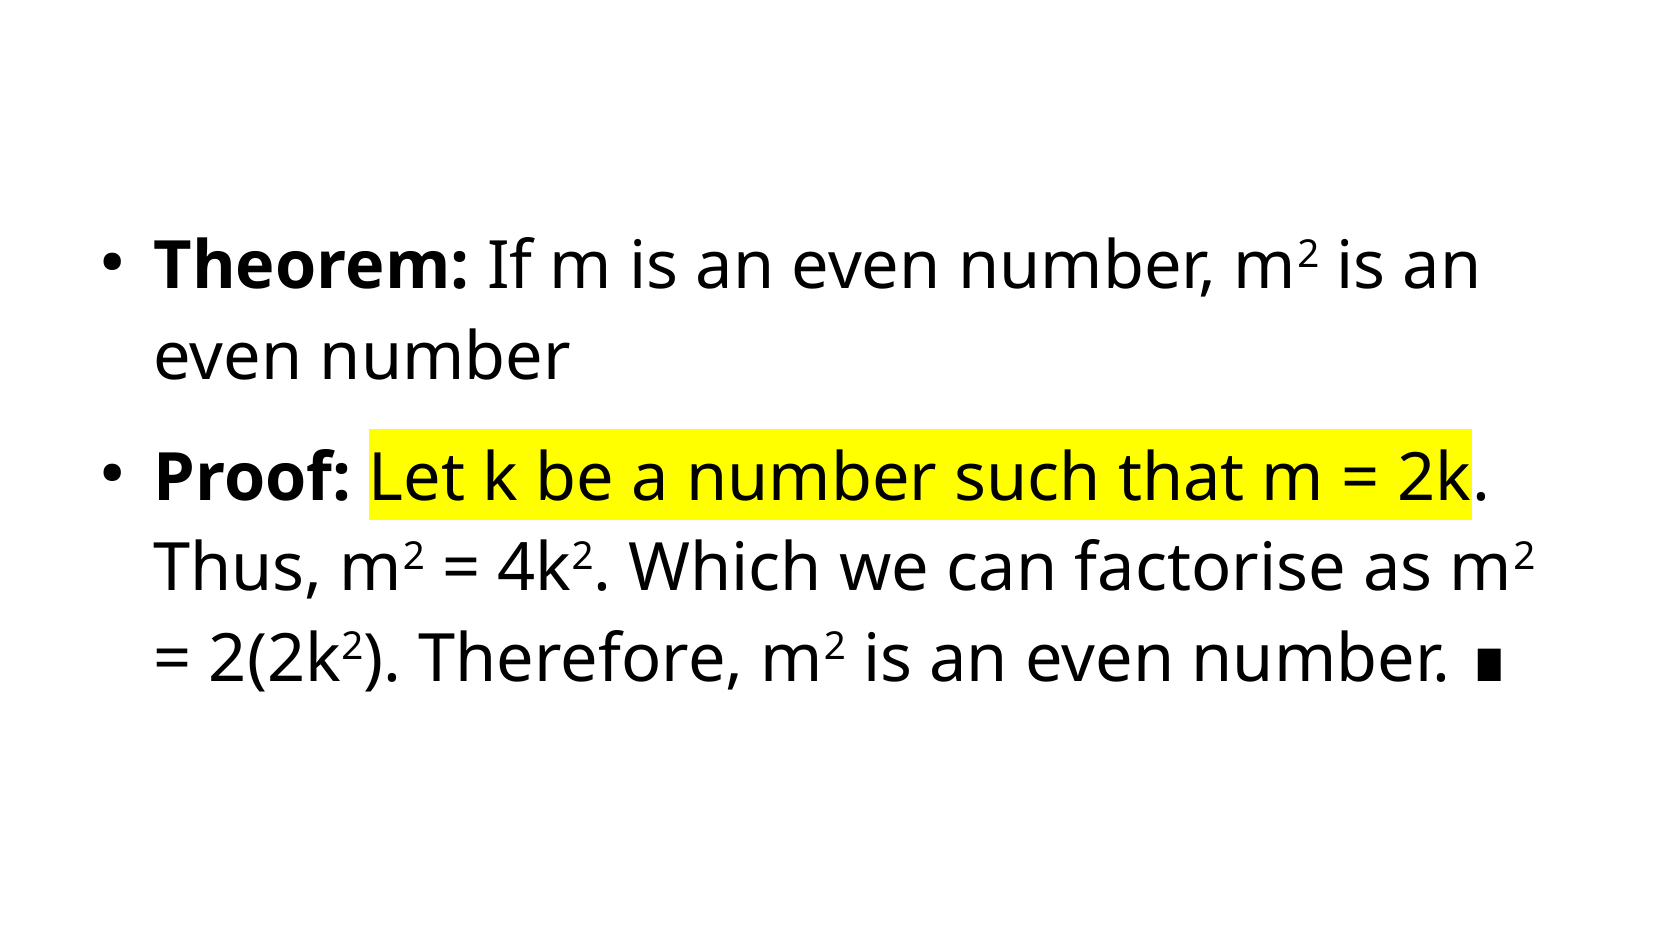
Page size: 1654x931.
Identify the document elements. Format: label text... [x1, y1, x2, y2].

list Theorem: If m is an even number, m2 is an even number Proof: Let k be a number such that m = 2k. Thus, m2 = 4k2. Which we can factorise as m2 = 2(2k2). Therefore, m2 is an even number. ∎ [82, 217, 1571, 758]
